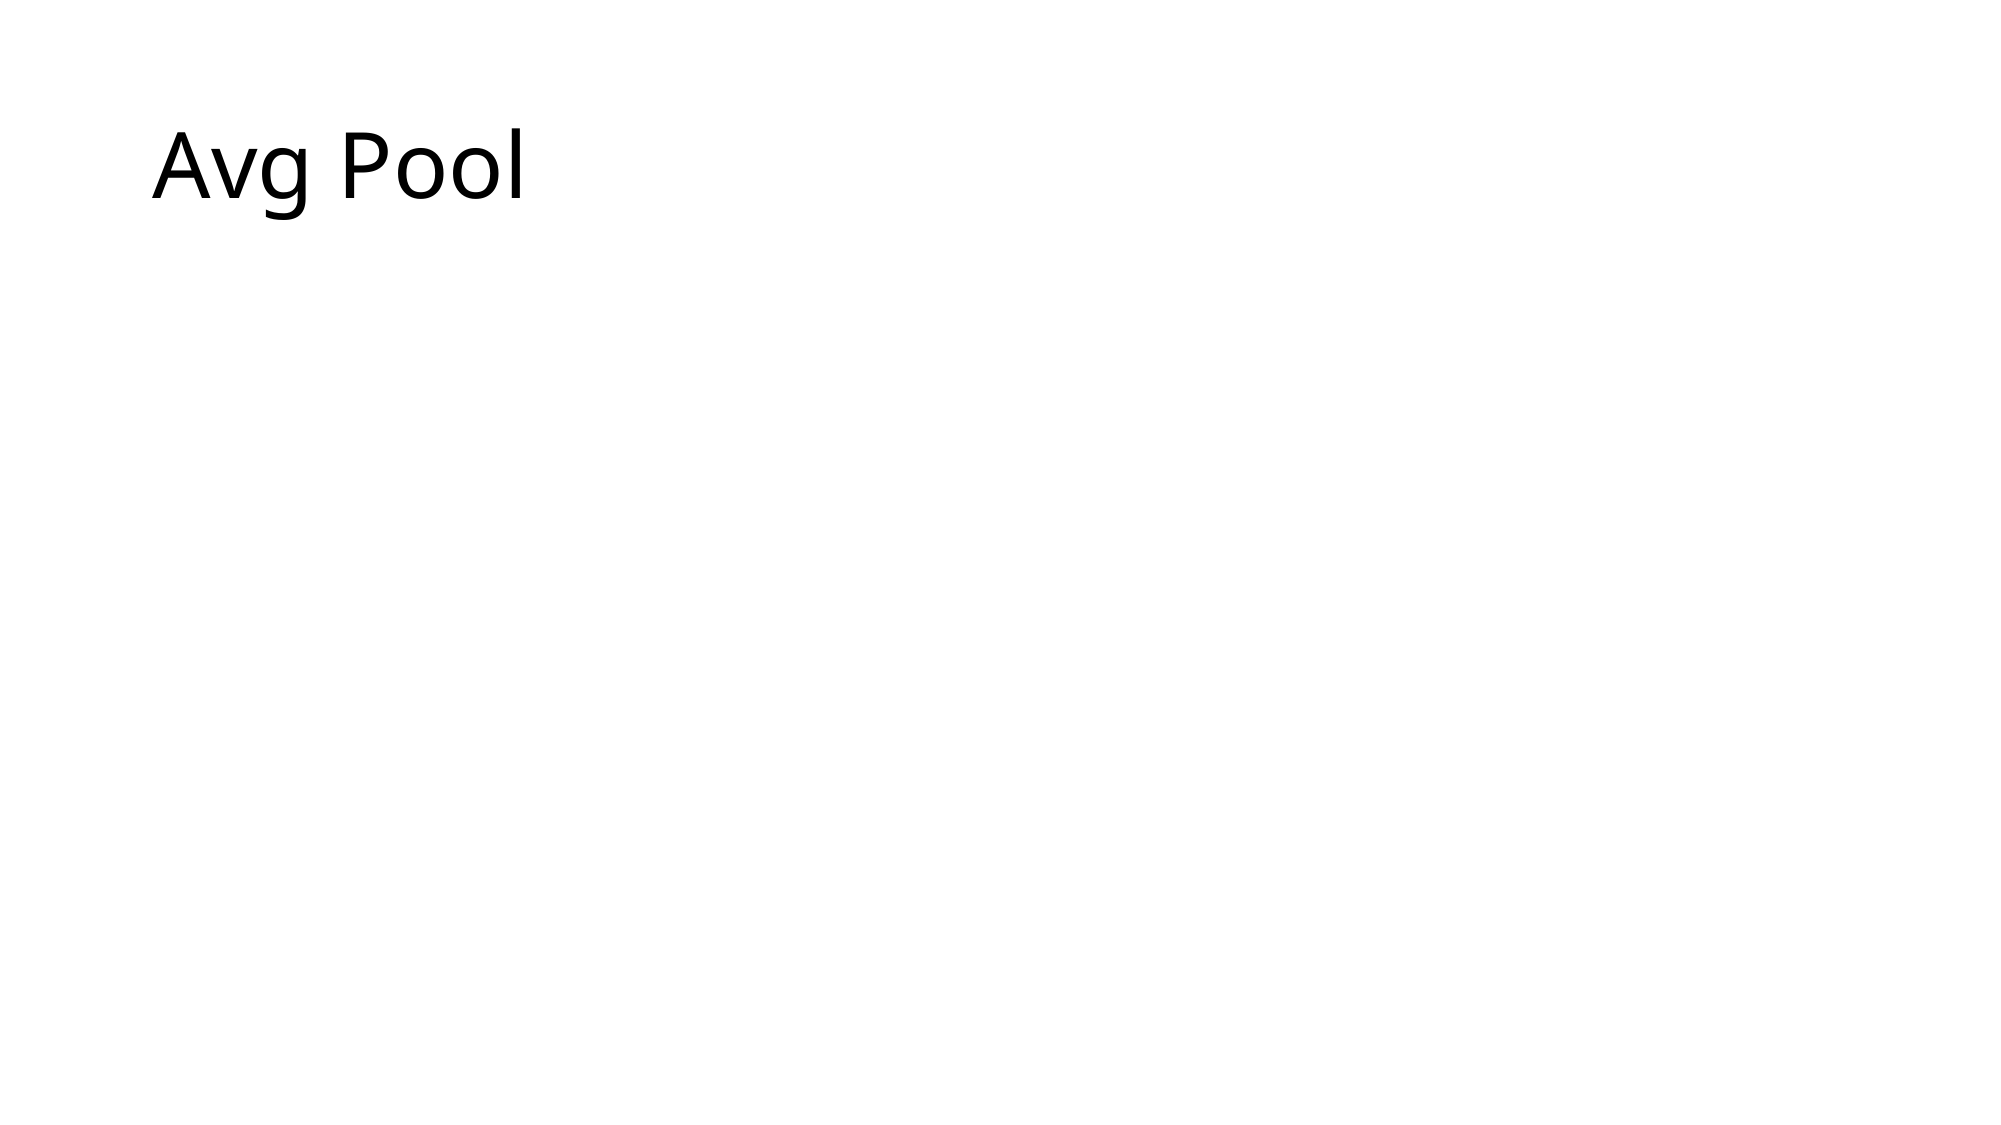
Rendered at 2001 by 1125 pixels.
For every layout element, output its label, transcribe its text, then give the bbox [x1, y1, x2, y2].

title Avg Pool [137, 59, 1863, 278]
